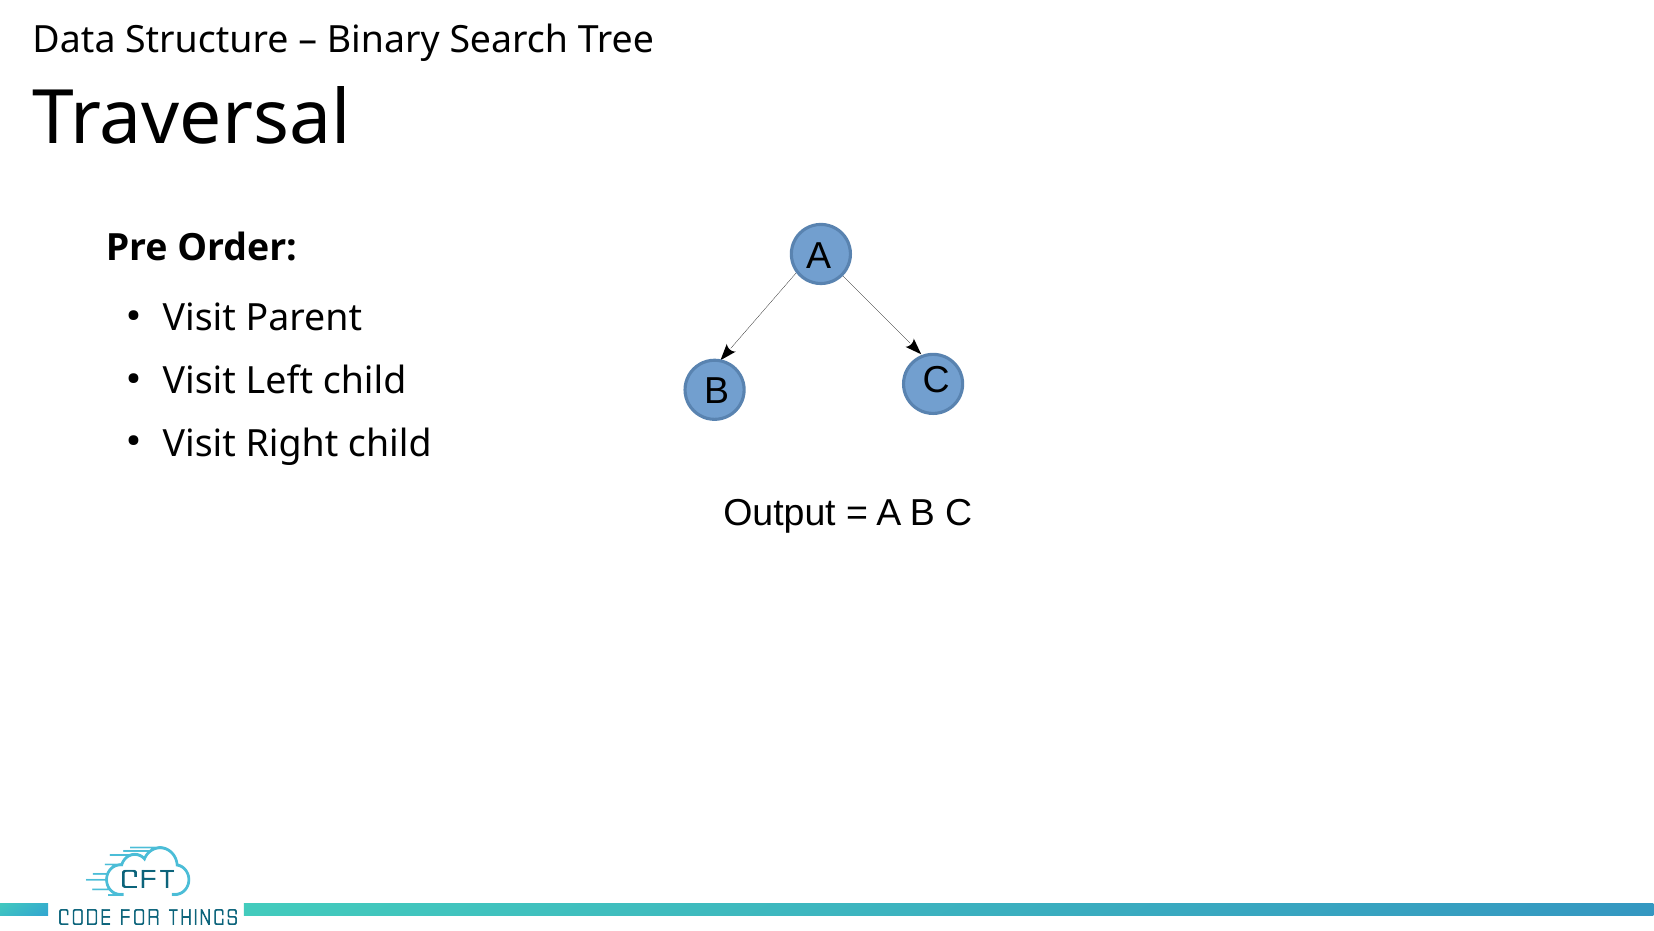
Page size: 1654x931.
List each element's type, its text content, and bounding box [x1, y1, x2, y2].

text_box B [689, 362, 745, 420]
text_box [846, 238, 851, 270]
text_box [916, 408, 951, 414]
picture [59, 846, 237, 925]
text_box [903, 370, 907, 398]
text_box [685, 374, 689, 405]
title Data Structure – Binary Search Tree Traversal [32, 12, 1184, 166]
text_box A [791, 226, 846, 284]
text_box Pre Order: [91, 212, 461, 271]
text_box Output = A B C [708, 484, 988, 542]
text_box Visit Parent Visit Left child Visit Right child [112, 283, 550, 453]
text_box C [907, 350, 963, 408]
